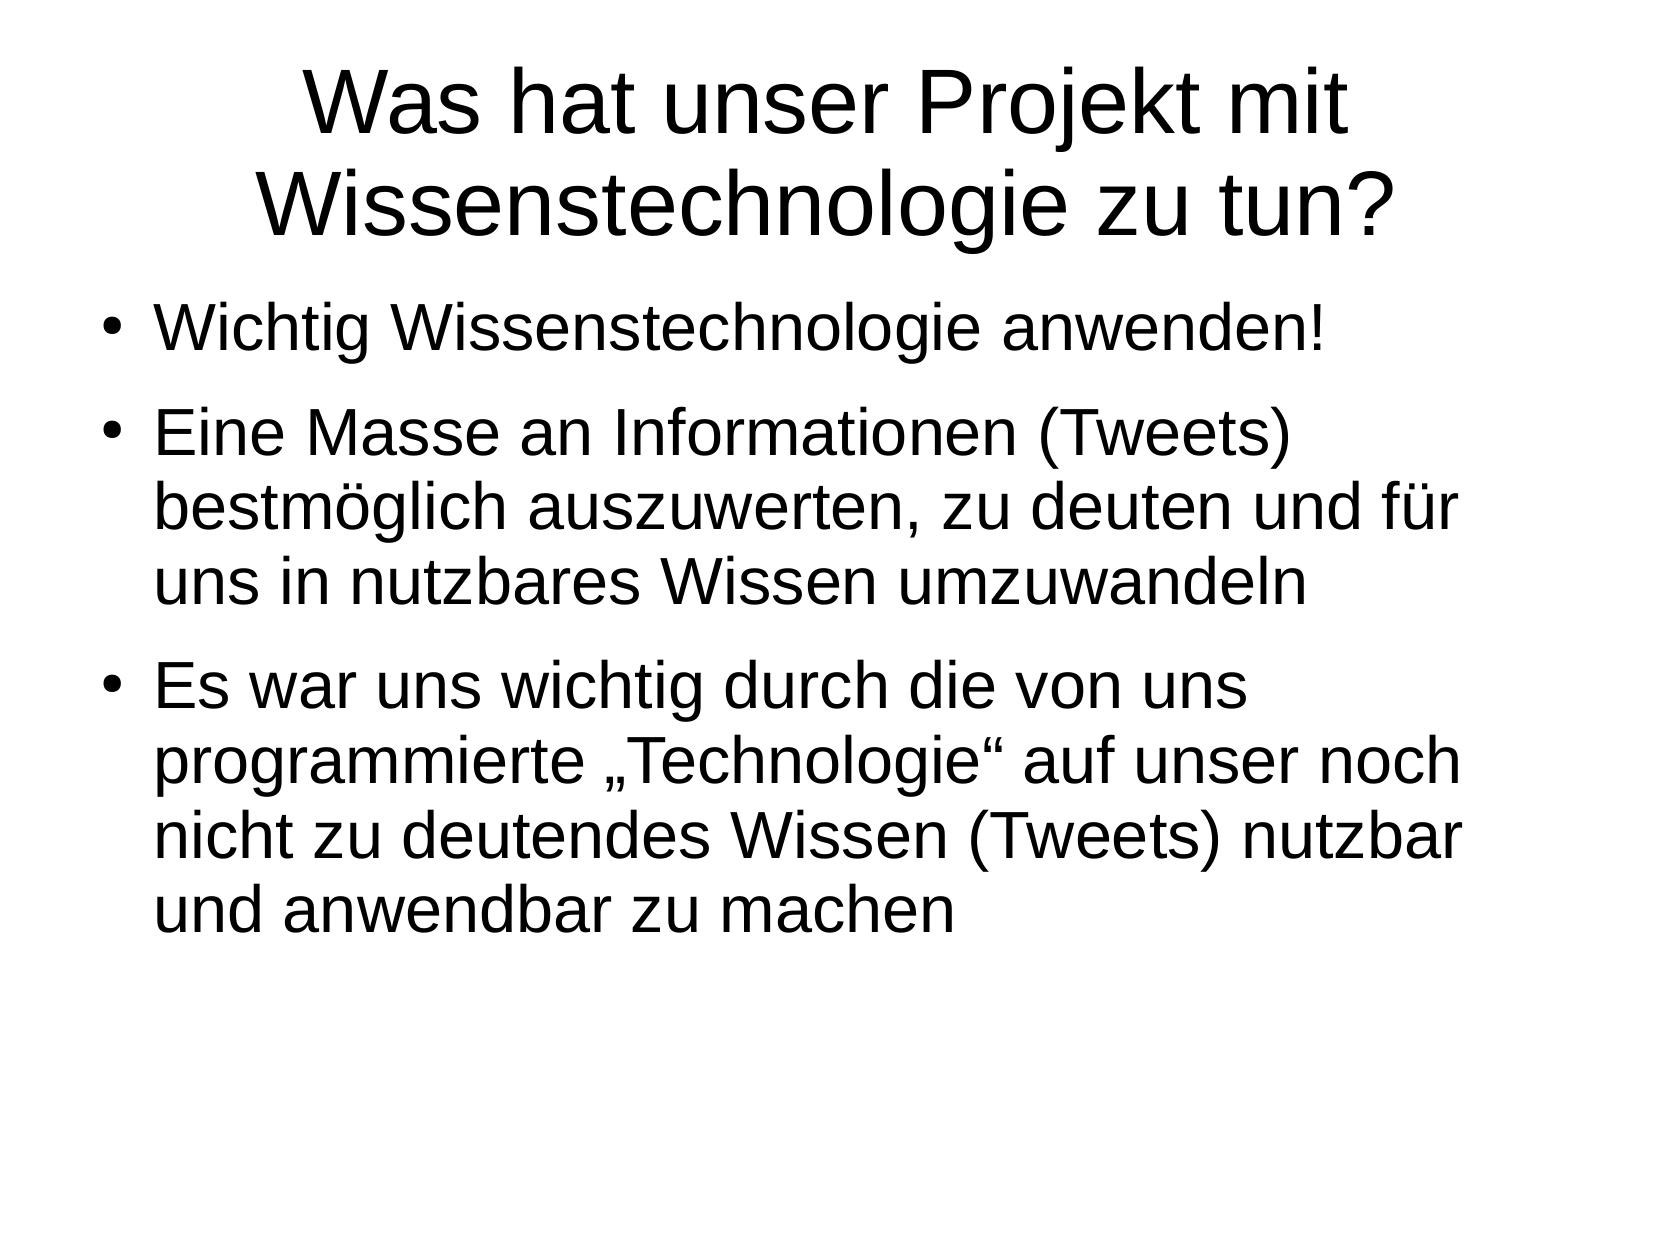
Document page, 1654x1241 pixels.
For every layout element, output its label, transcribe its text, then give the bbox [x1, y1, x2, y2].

title Was hat unser Projekt mit Wissenstechnologie zu tun? [82, 49, 1571, 257]
list Wichtig Wissenstechnologie anwenden! Eine Masse an Informationen (Tweets) bestmöglich auszuwerten, zu deuten und für uns in nutzbares Wissen umzuwandeln Es war uns wichtig durch die von uns programmierte „Technologie“ auf unser noch nicht zu deutendes Wissen (Tweets) nutzbar und anwendbar zu machen [82, 290, 1571, 1109]
